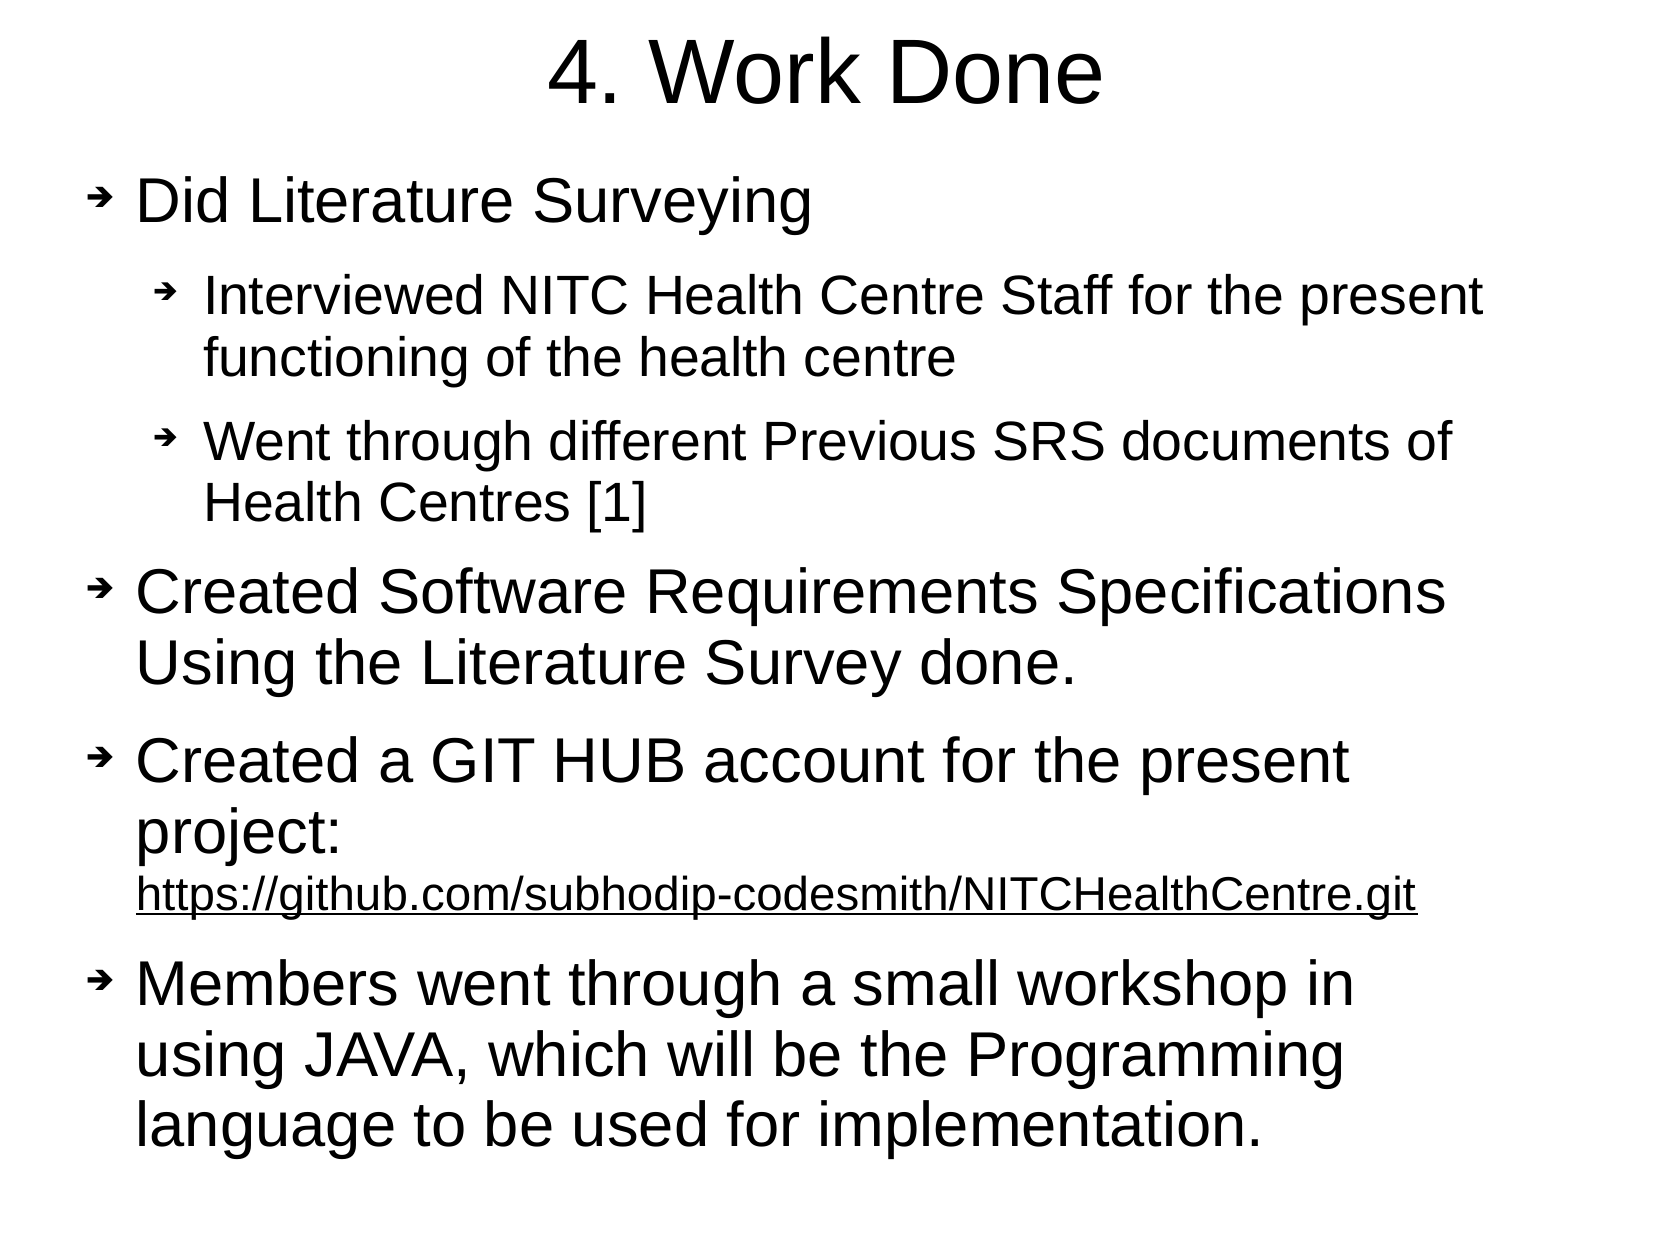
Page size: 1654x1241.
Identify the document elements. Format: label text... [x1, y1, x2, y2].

list Did Literature Surveying Interviewed NITC Health Centre Staff for the present functioning of the health centre Went through different Previous SRS documents of Health Centres [1] Created Software Requirements Specifications Using the Literature Survey done. Created a GIT HUB account for the present project: https://github.com/subhodip-codesmith/NITCHealthCentre.git Members went through a small workshop in using JAVA, which will be the Programming language to be used for implementation. [68, 165, 1524, 1170]
title 4. Work Done [82, 13, 1571, 130]
